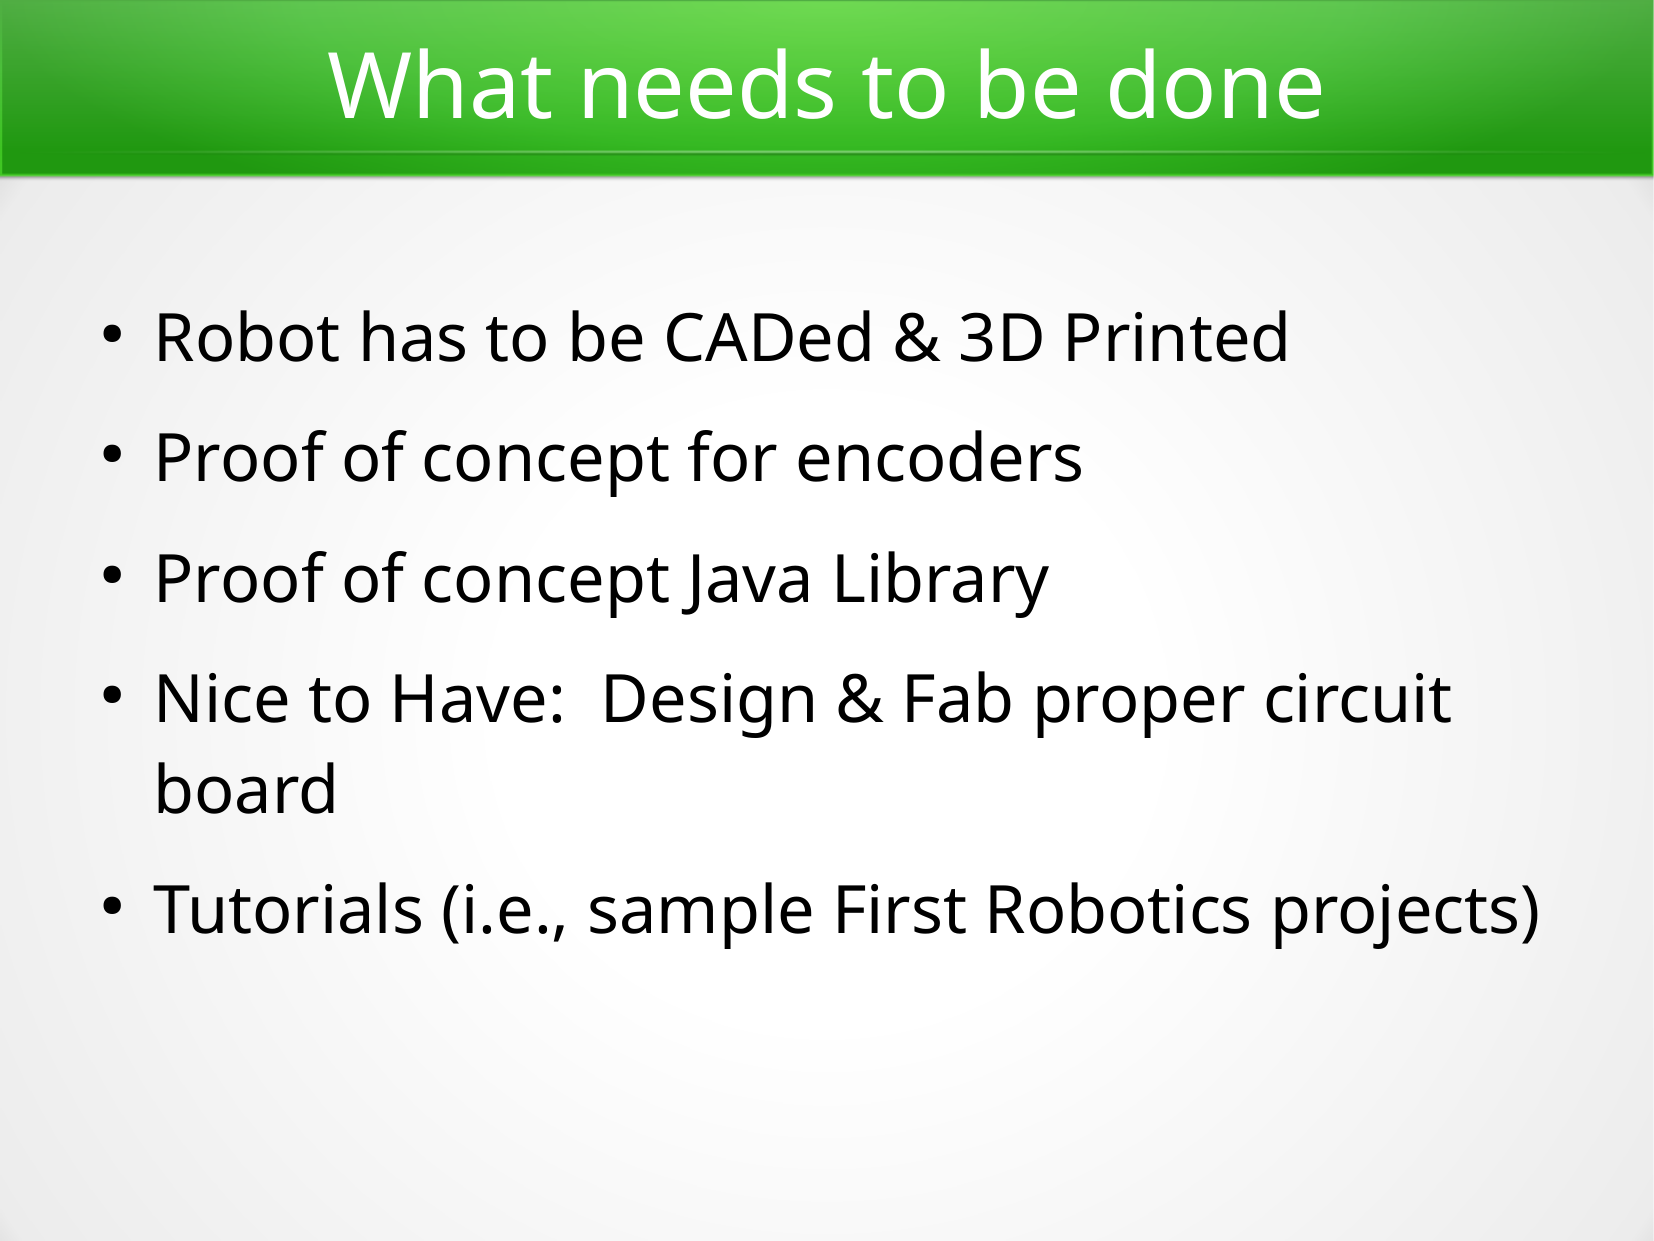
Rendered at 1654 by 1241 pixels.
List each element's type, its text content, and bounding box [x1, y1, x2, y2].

list Robot has to be CADed & 3D Printed Proof of concept for encoders Proof of concept Java Library Nice to Have: Design & Fab proper circuit board Tutorials (i.e., sample First Robotics projects) [82, 290, 1654, 1010]
picture [0, 0, 1654, 1241]
title What needs to be done [82, 11, 1571, 154]
